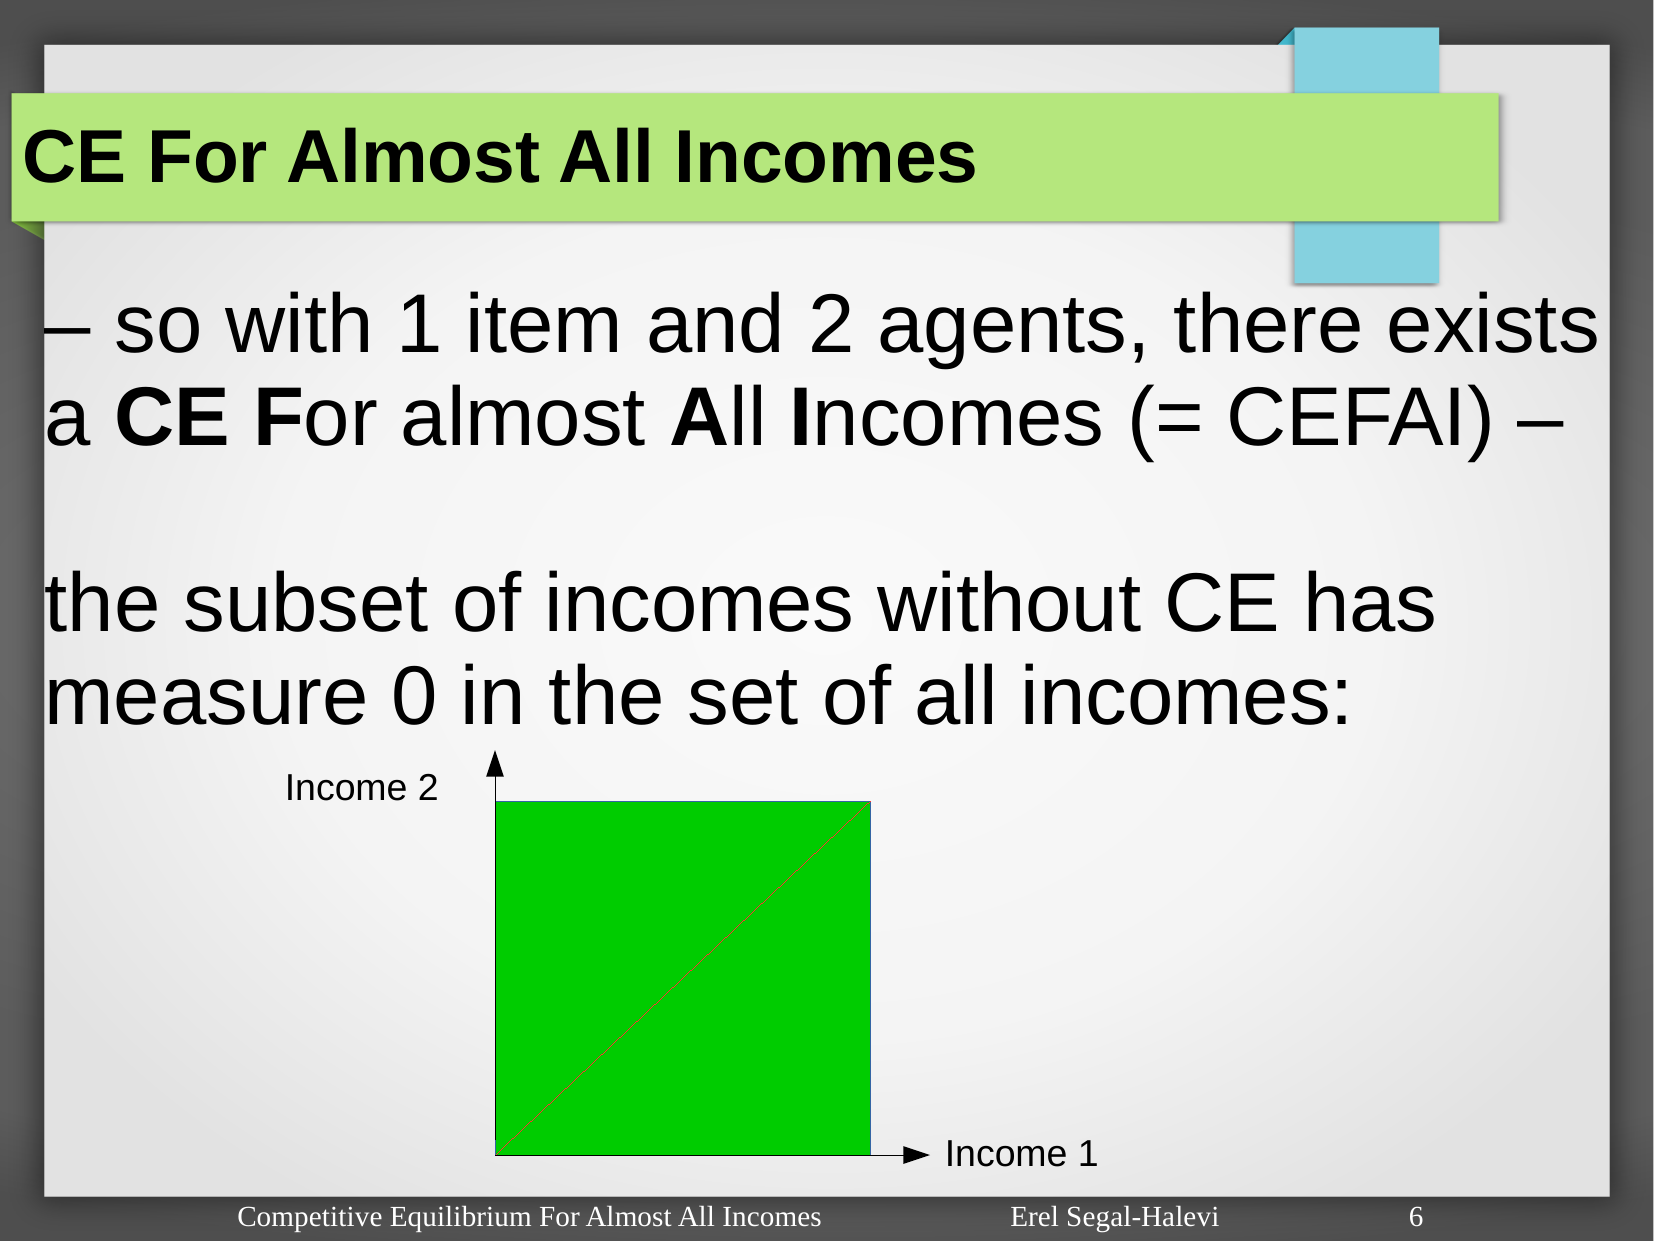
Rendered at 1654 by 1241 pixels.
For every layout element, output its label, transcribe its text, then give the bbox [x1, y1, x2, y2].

picture [0, 0, 1654, 1241]
title CE For Almost All Incomes [22, 71, 1654, 241]
text_box [495, 801, 871, 1155]
text_box – so with 1 item and 2 agents, there exists a CE For almost All Incomes (= CEFAI) – the subset of incomes without CE has measure 0 in the set of all incomes: [30, 270, 1636, 751]
text_box Income 2 [270, 759, 454, 817]
text_box Income 1 [930, 1125, 1114, 1182]
